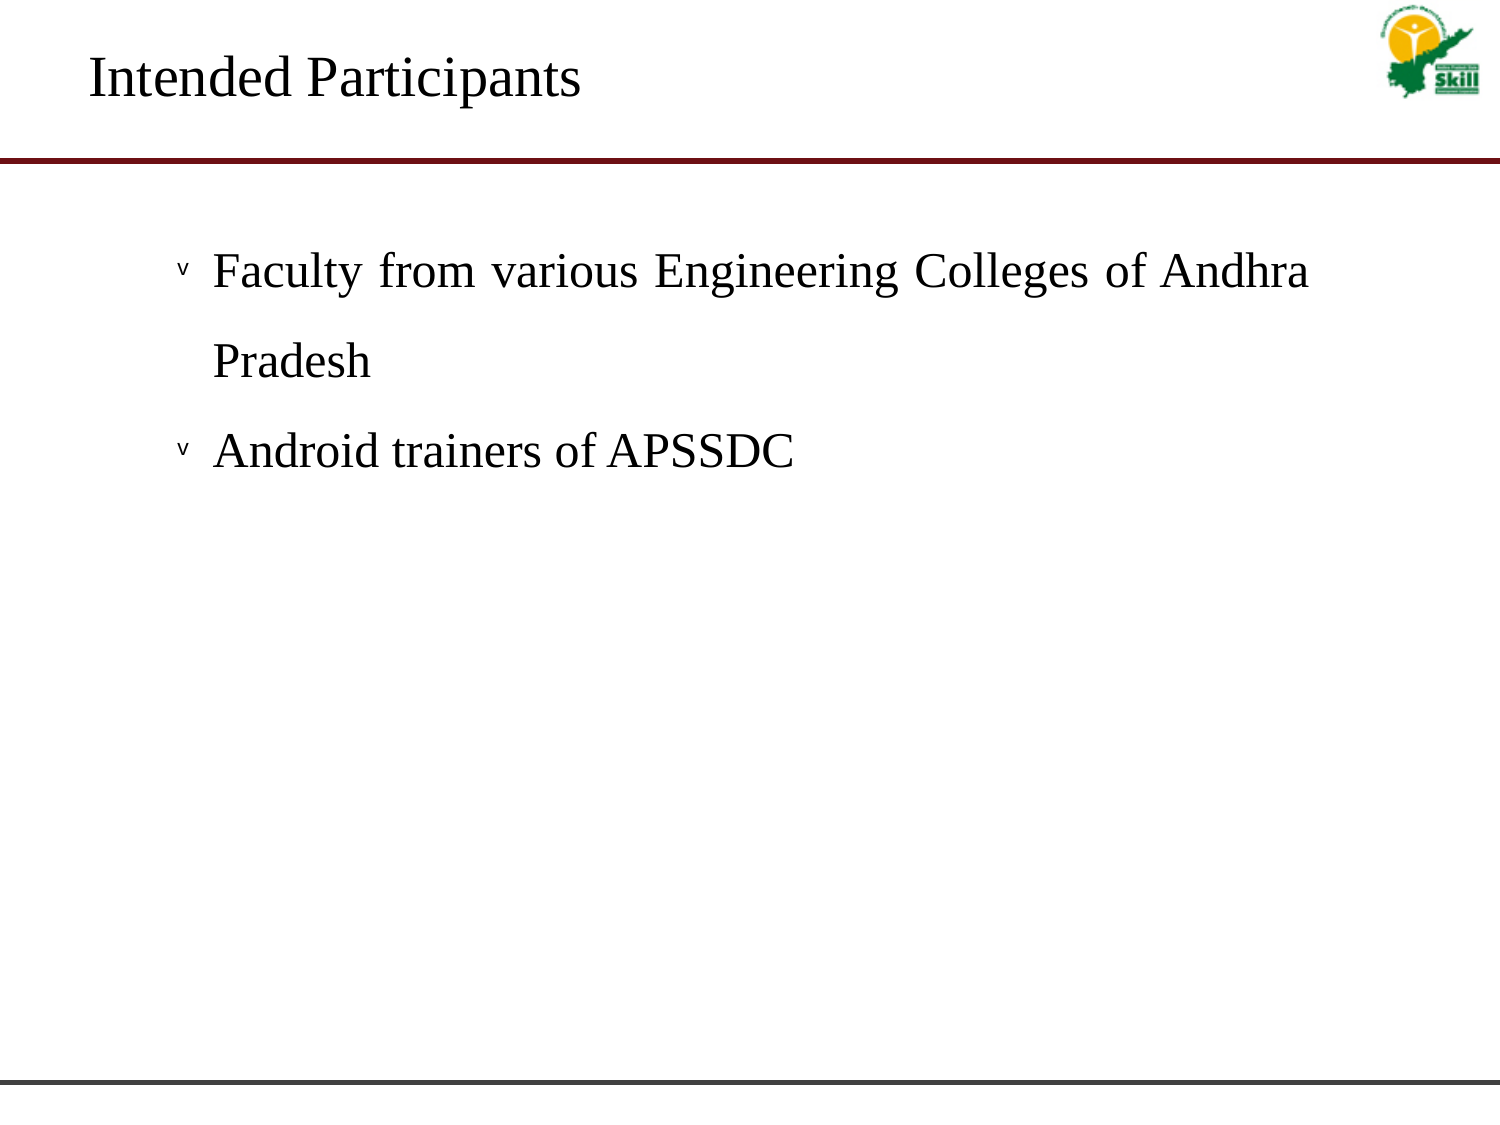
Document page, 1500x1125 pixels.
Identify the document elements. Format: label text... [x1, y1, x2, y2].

title Intended Participants [73, 30, 1424, 173]
picture [1376, 0, 1483, 110]
text_box Faculty from various Engineering Colleges of Andhra Pradesh Android trainers of APSSDC [162, 199, 1325, 665]
